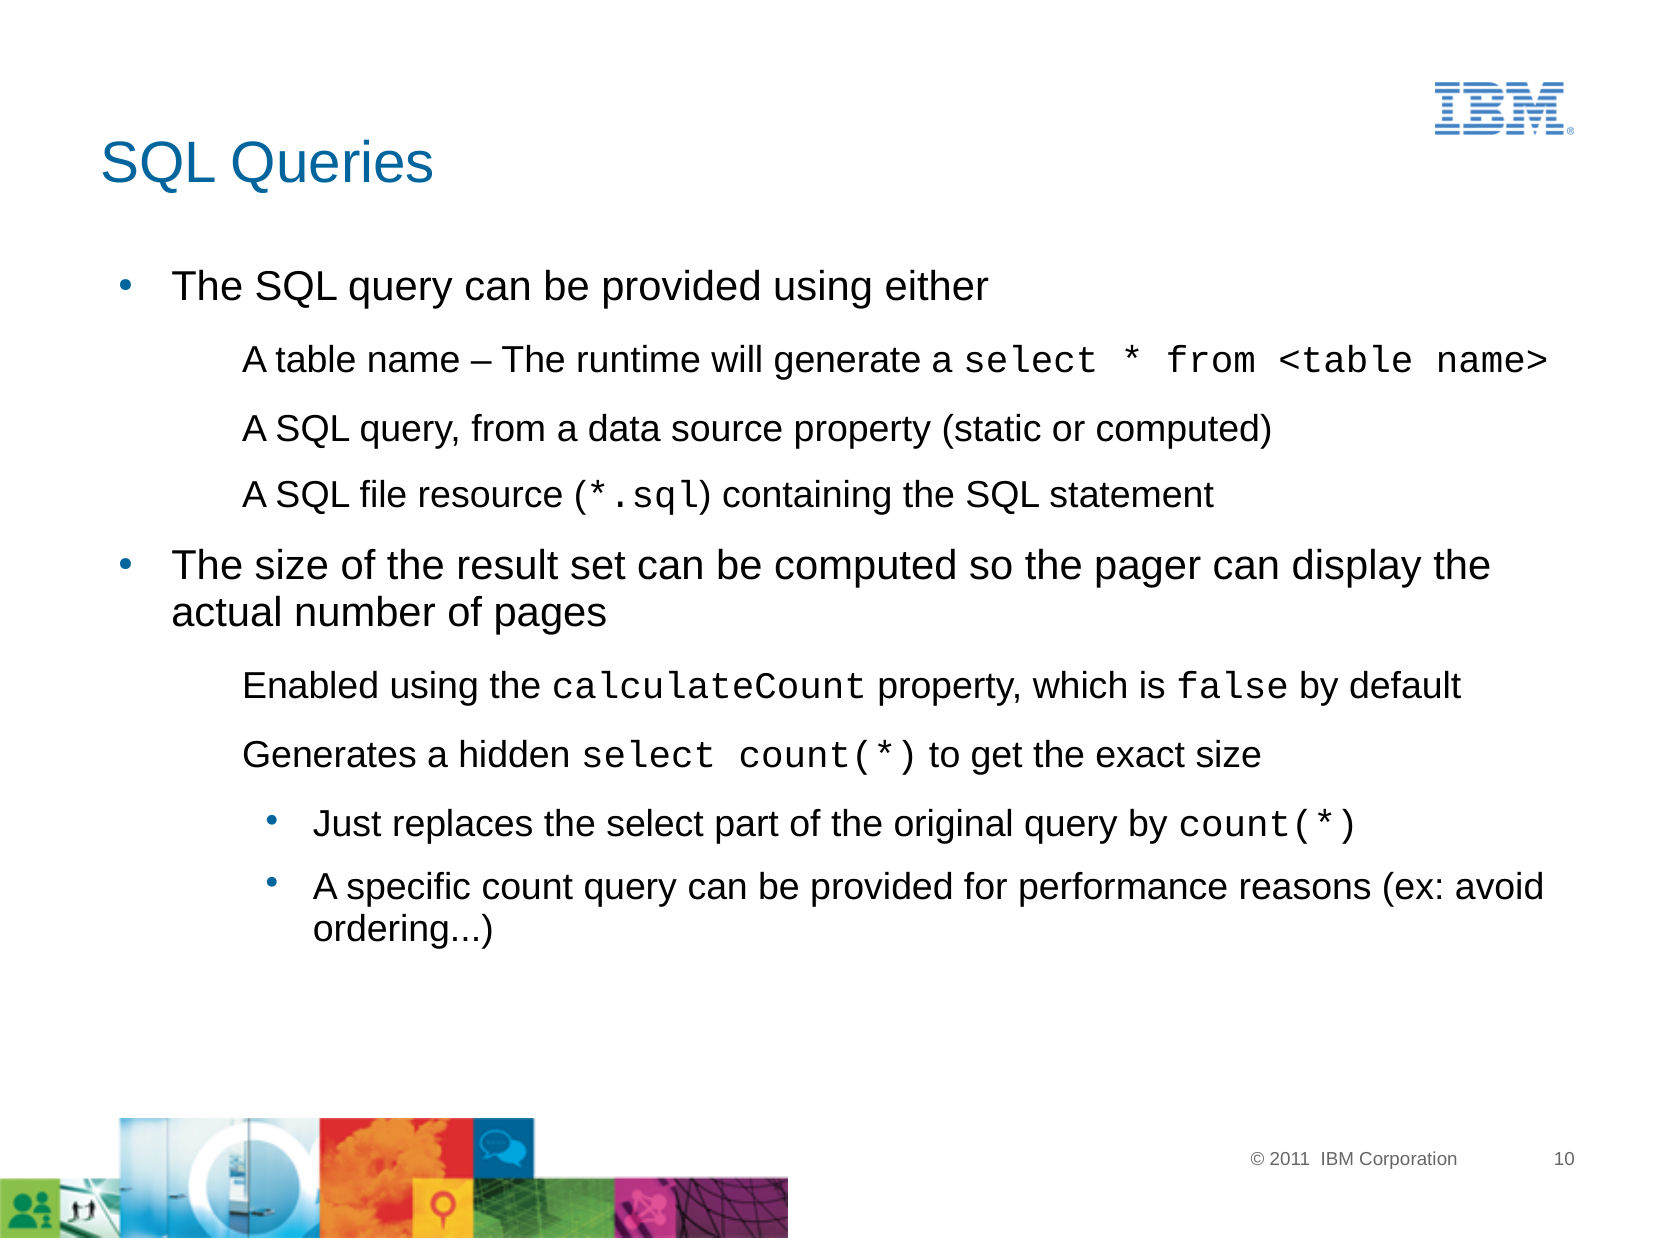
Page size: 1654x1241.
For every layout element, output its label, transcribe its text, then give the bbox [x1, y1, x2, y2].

title SQL Queries [100, 94, 1313, 230]
list The SQL query can be provided using either A table name – The runtime will generate a select * from <table name> A SQL query, from a data source property (static or computed) A SQL file resource (*.sql) containing the SQL statement The size of the result set can be computed so the pager can display the actual number of pages Enabled using the calculateCount property, which is false by default Generates a hidden select count(*) to get the exact size Just replaces the select part of the original query by count(*) A specific count query can be provided for performance reasons (ex: avoid ordering...) [100, 262, 1576, 1073]
picture [0, 0, 1654, 1241]
